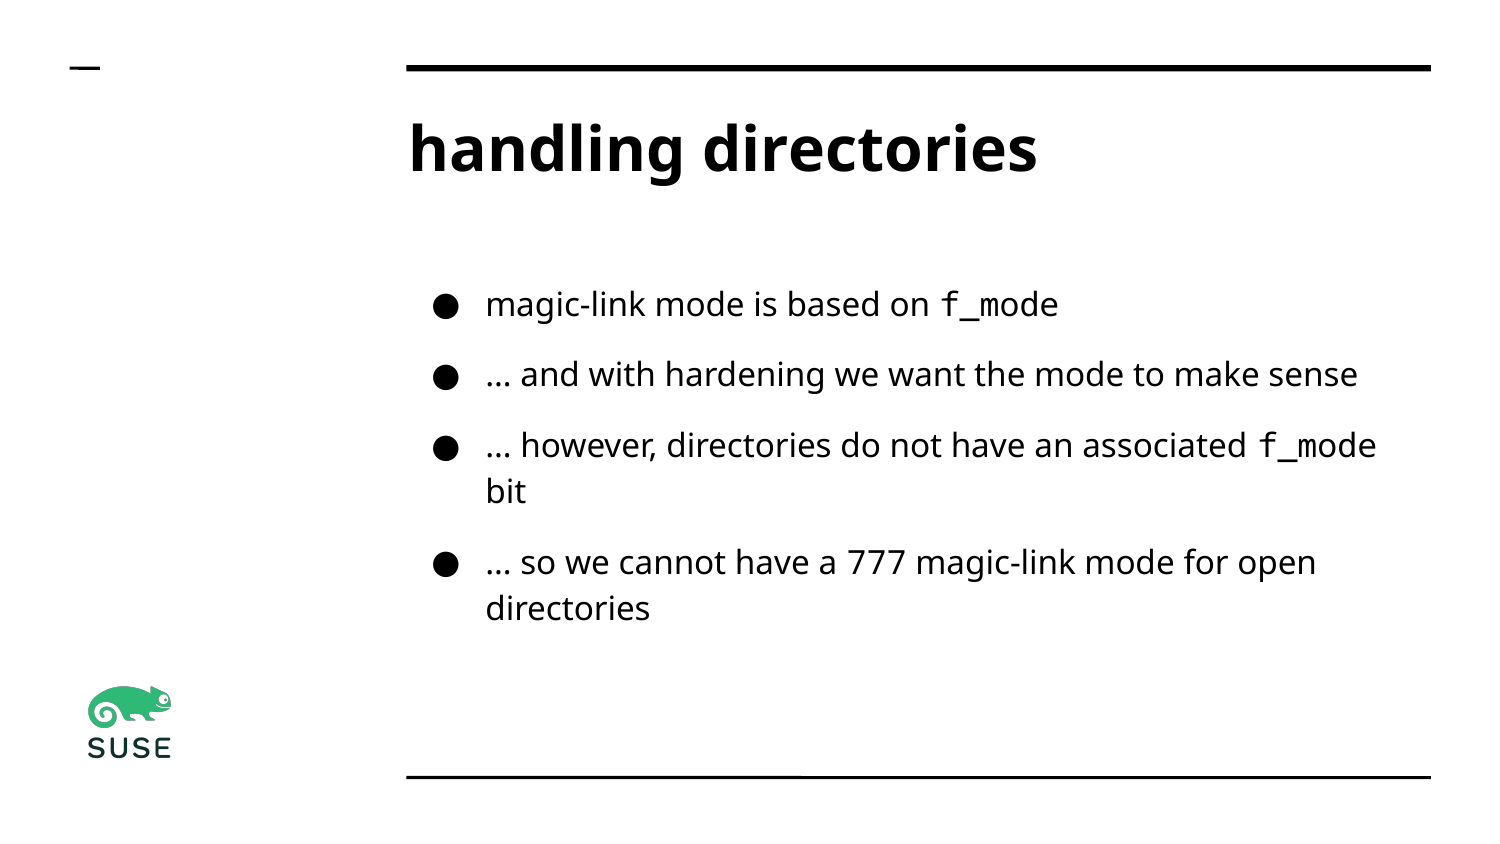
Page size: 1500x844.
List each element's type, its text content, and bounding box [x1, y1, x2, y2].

picture [69, 667, 190, 778]
list magic-link mode is based on f_mode … and with hardening we want the mode to make sense … however, directories do not have an associated f_mode bit … so we cannot have a 777 magic-link mode for open directories [395, 261, 1433, 755]
title handling directories [393, 94, 1431, 199]
